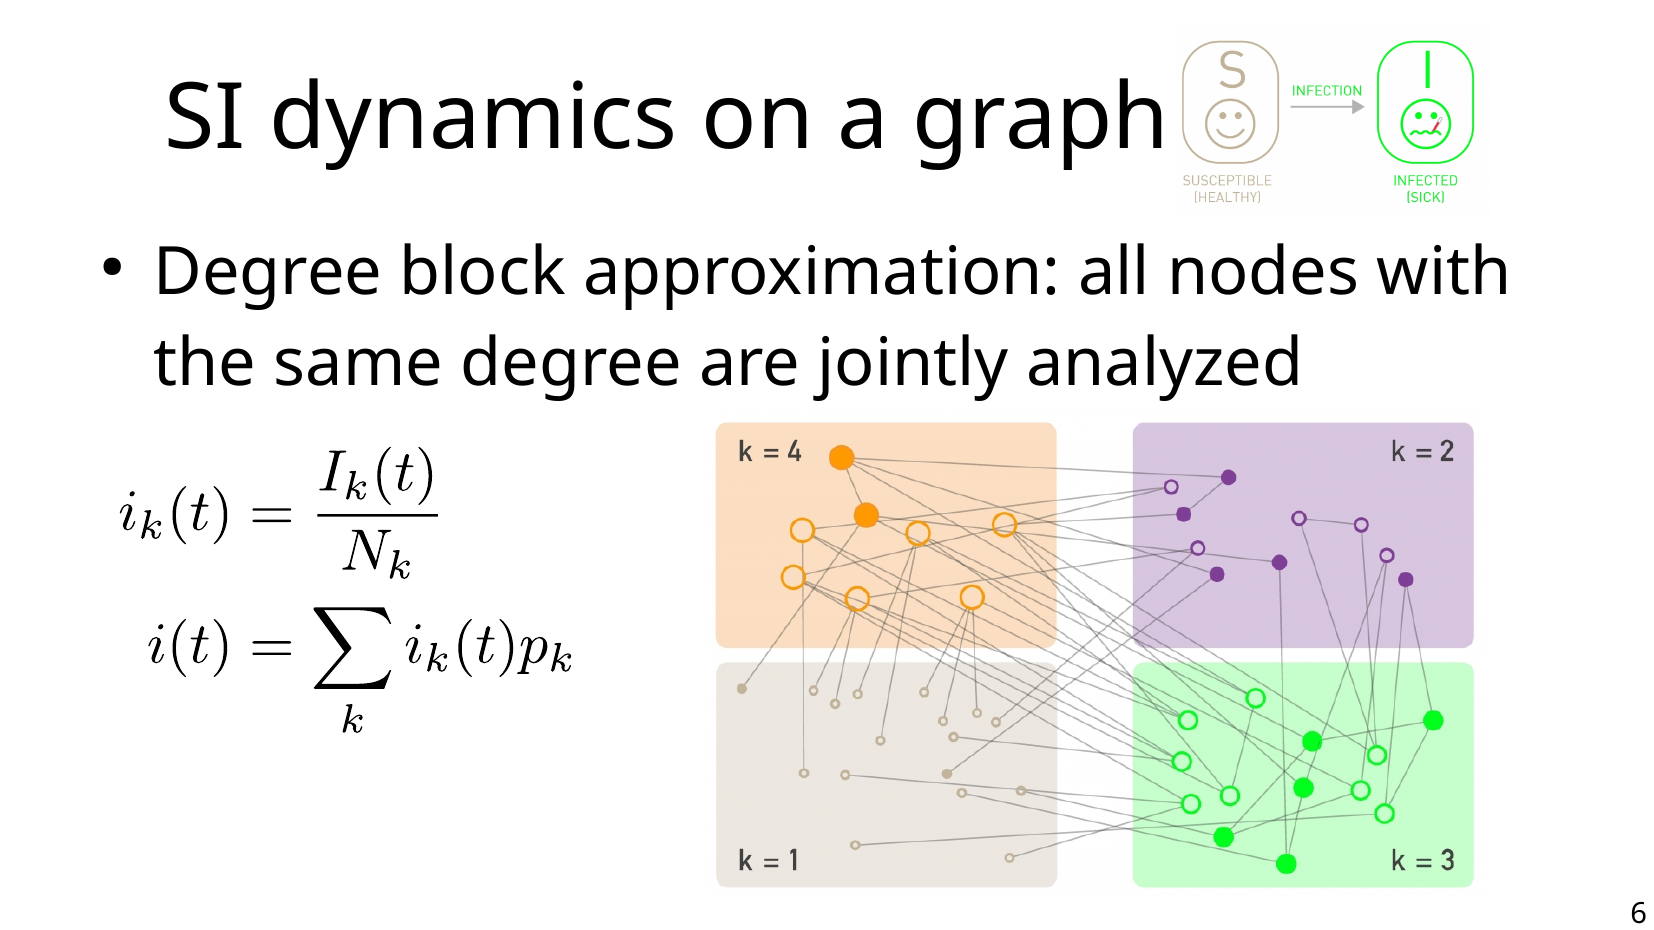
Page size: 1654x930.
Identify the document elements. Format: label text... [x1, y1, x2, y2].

title SI dynamics on a graph [0, 1, 1336, 225]
list Degree block approximation: all nodes with the same degree are jointly analyzed [82, 223, 1571, 763]
picture [705, 409, 1486, 901]
picture [1175, 24, 1491, 216]
text_box [118, 446, 574, 733]
